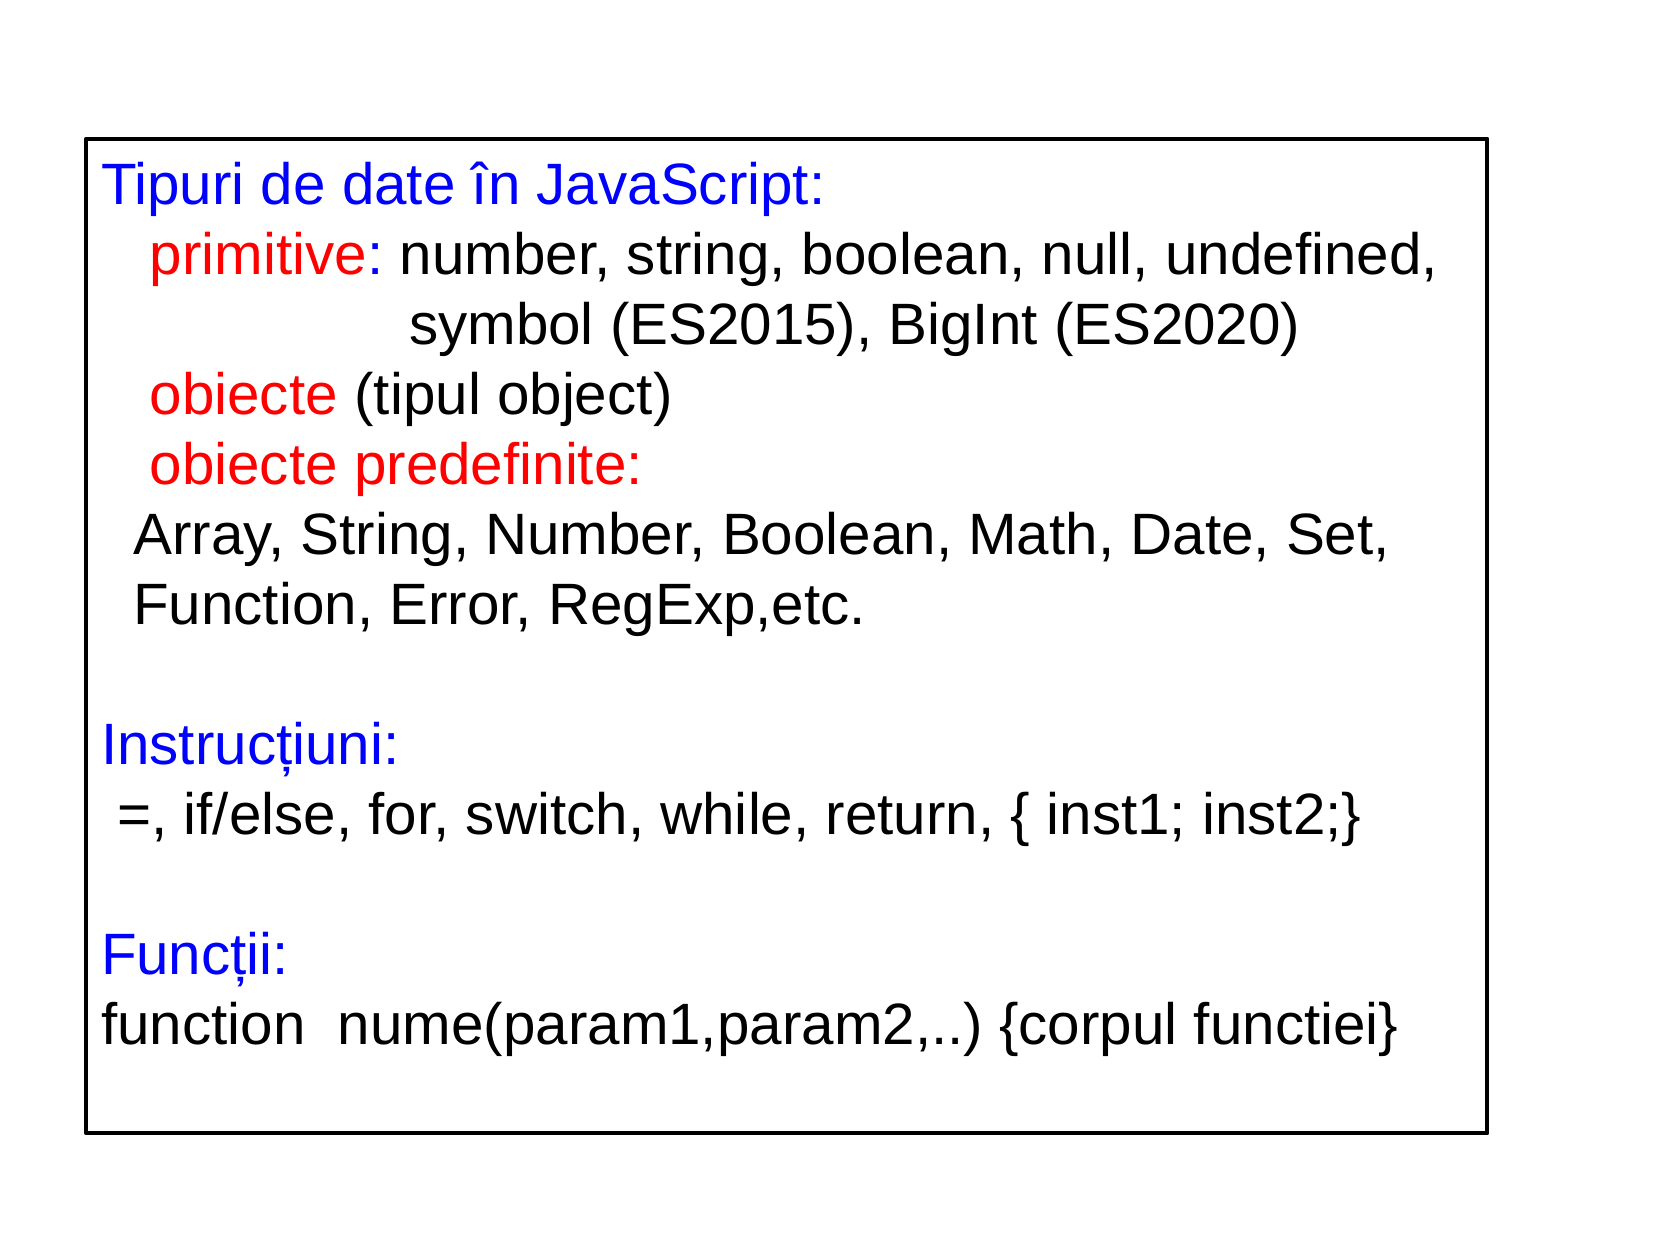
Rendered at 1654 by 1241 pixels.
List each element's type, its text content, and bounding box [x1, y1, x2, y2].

text_box Tipuri de date în JavaScript: primitive: number, string, boolean, null, undefined, symbol (ES2015), BigInt (ES2020) obiecte (tipul object) obiecte predefinite: Array, String, Number, Boolean, Math, Date, Set, Function, Error, RegExp,etc. Instrucțiuni: =, if/else, for, switch, while, return, { inst1; inst2;} Funcții: function nume(param1,param2,..) {corpul functiei} [86, 138, 1488, 1134]
